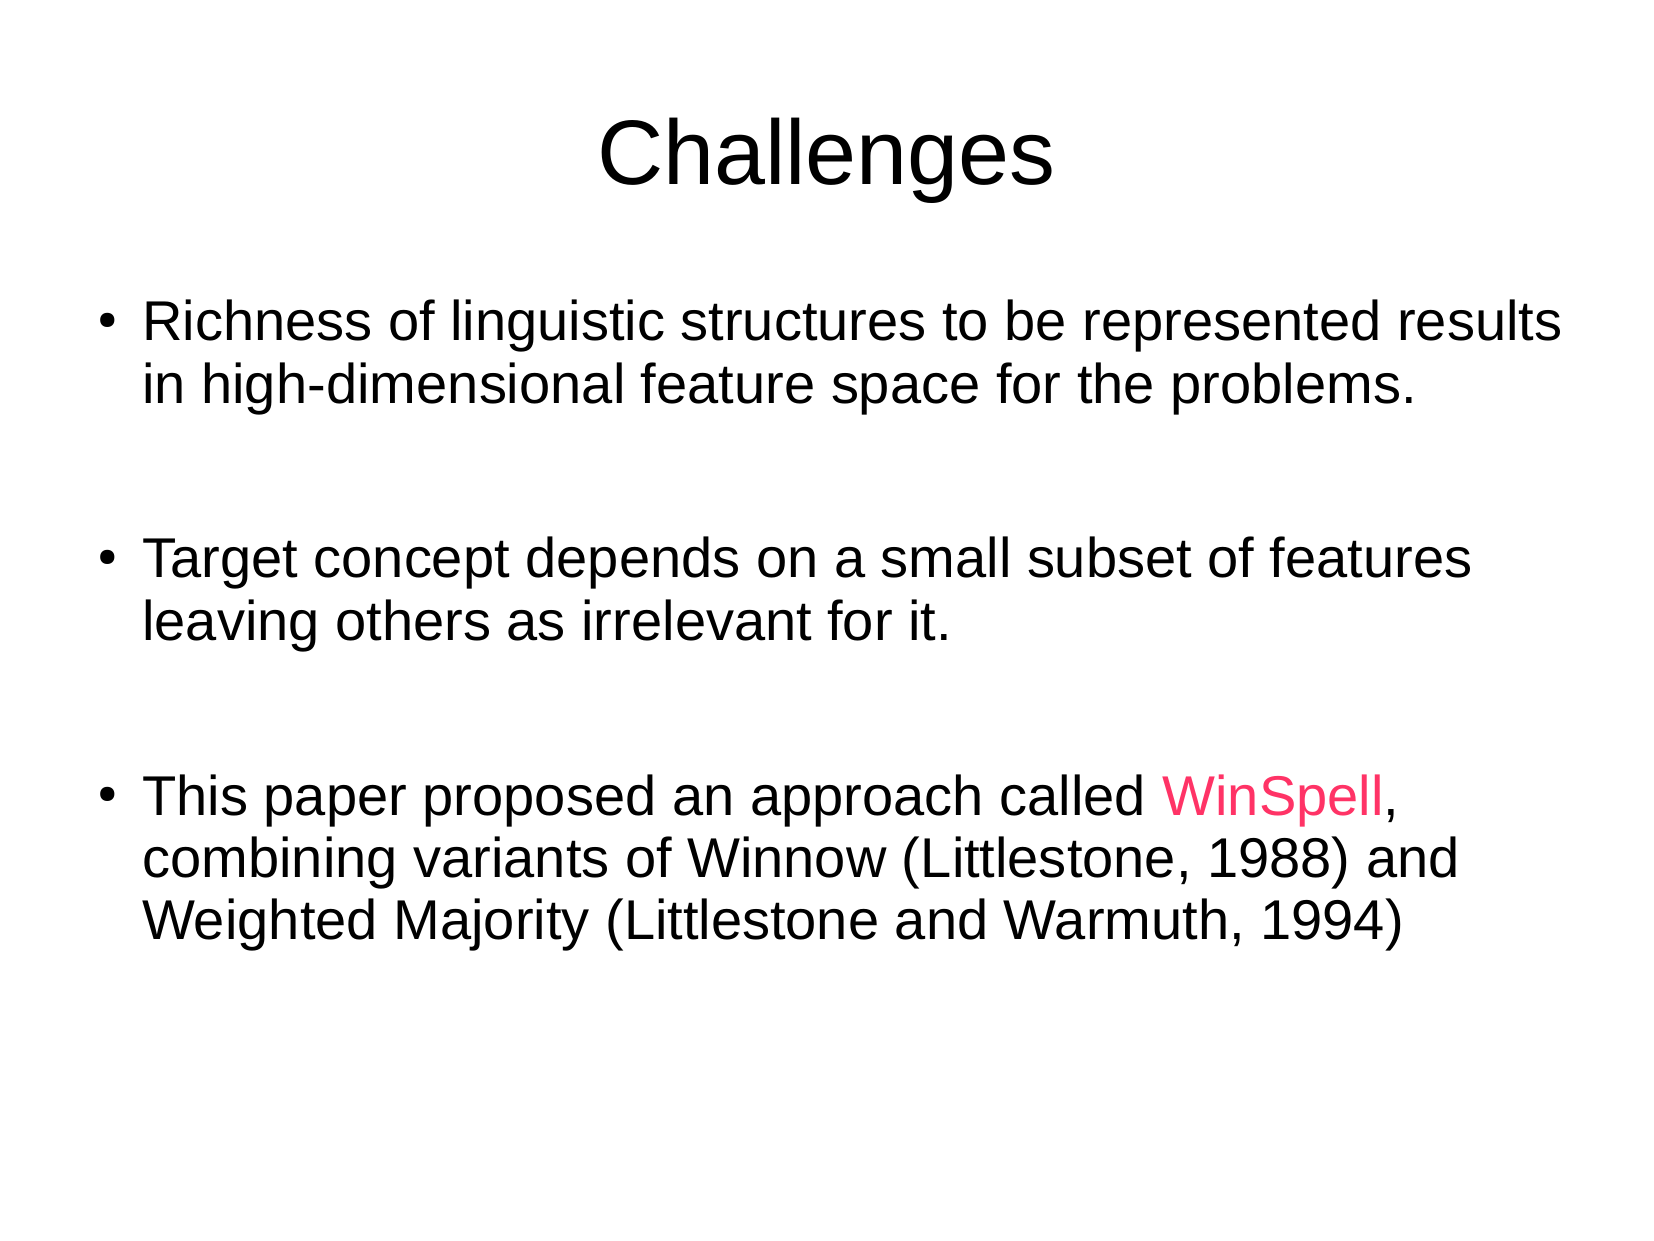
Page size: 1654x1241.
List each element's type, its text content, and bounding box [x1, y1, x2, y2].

list Richness of linguistic structures to be represented results in high-dimensional feature space for the problems. Target concept depends on a small subset of features leaving others as irrelevant for it. This paper proposed an approach called WinSpell, combining variants of Winnow (Littlestone, 1988) and Weighted Majority (Littlestone and Warmuth, 1994) [82, 290, 1571, 1010]
title Challenges [82, 49, 1571, 257]
